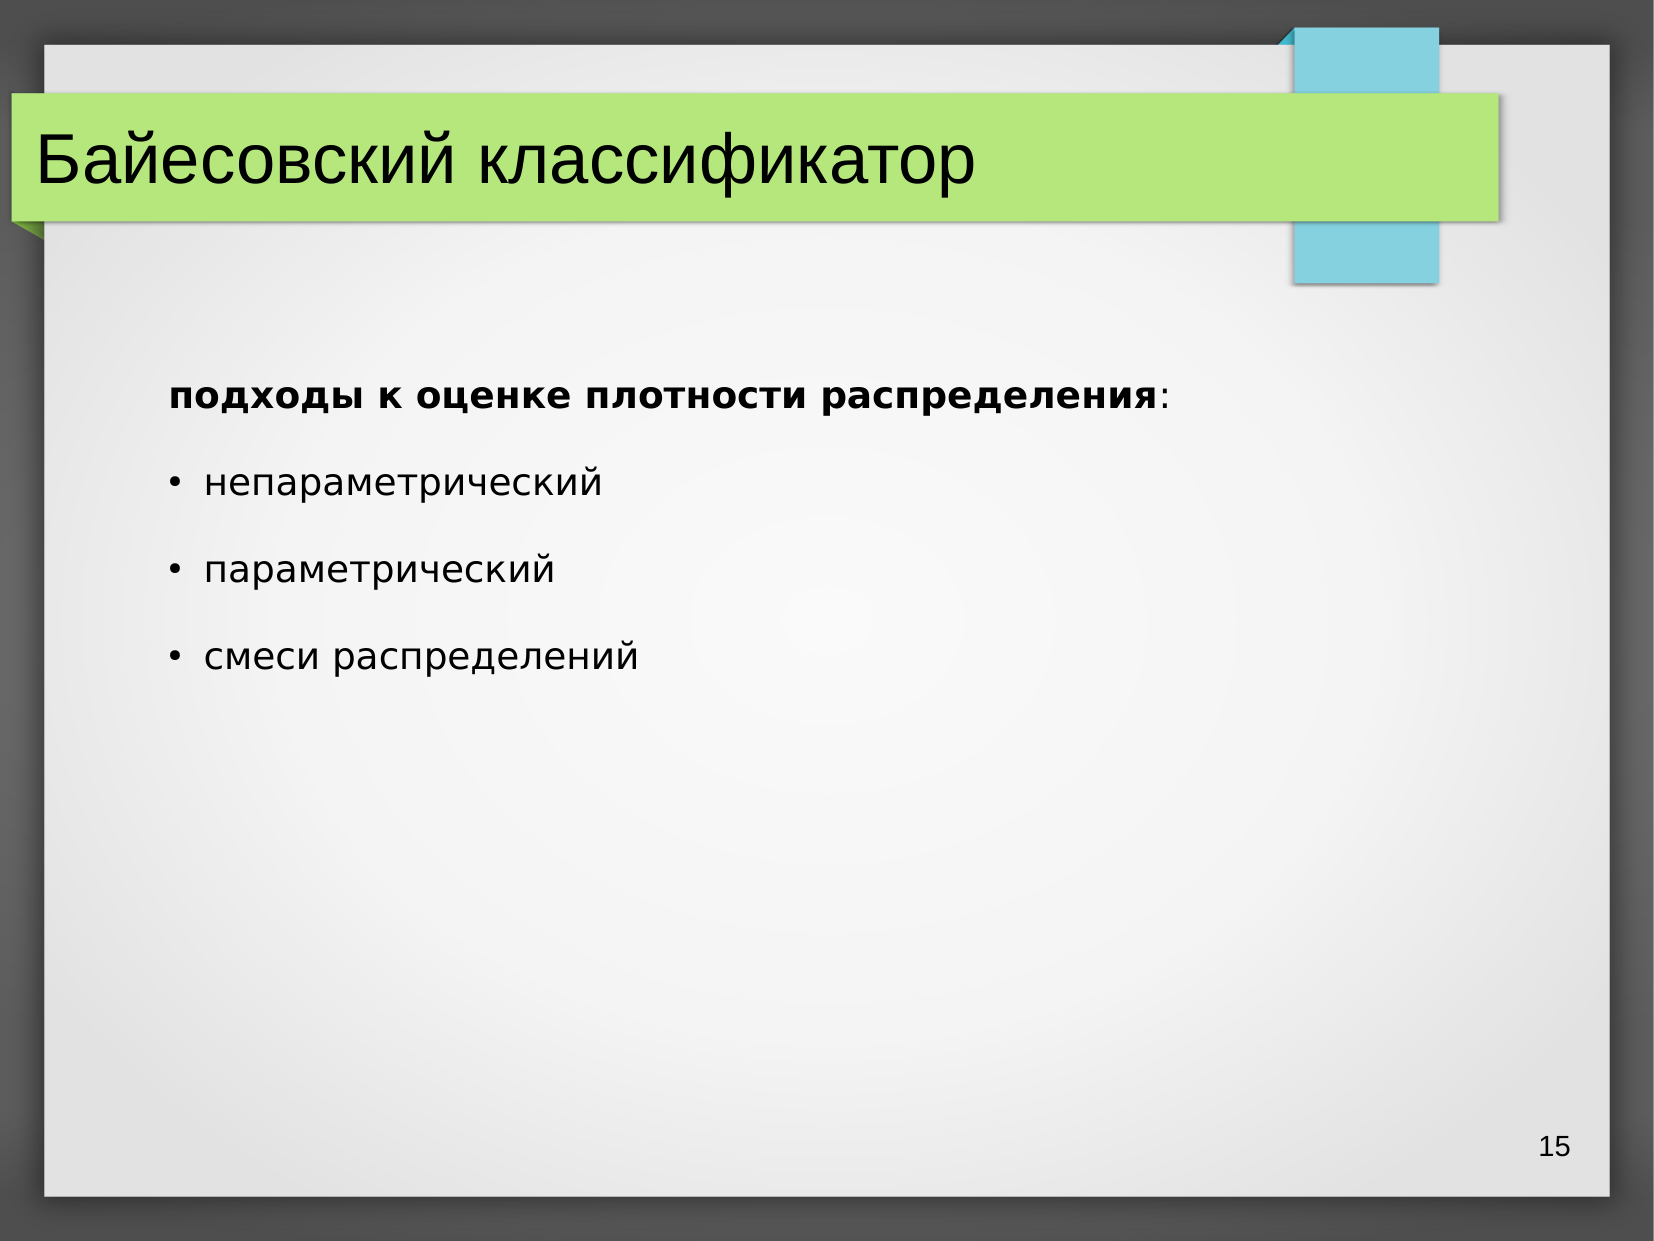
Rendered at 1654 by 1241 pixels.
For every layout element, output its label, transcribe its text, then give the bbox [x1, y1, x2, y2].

picture [0, 0, 1654, 1241]
text_box подходы к оценке плотности распределения: непараметрический параметрический смеси распределений [153, 366, 1418, 827]
title Байесовский классификатор [35, 118, 1489, 199]
